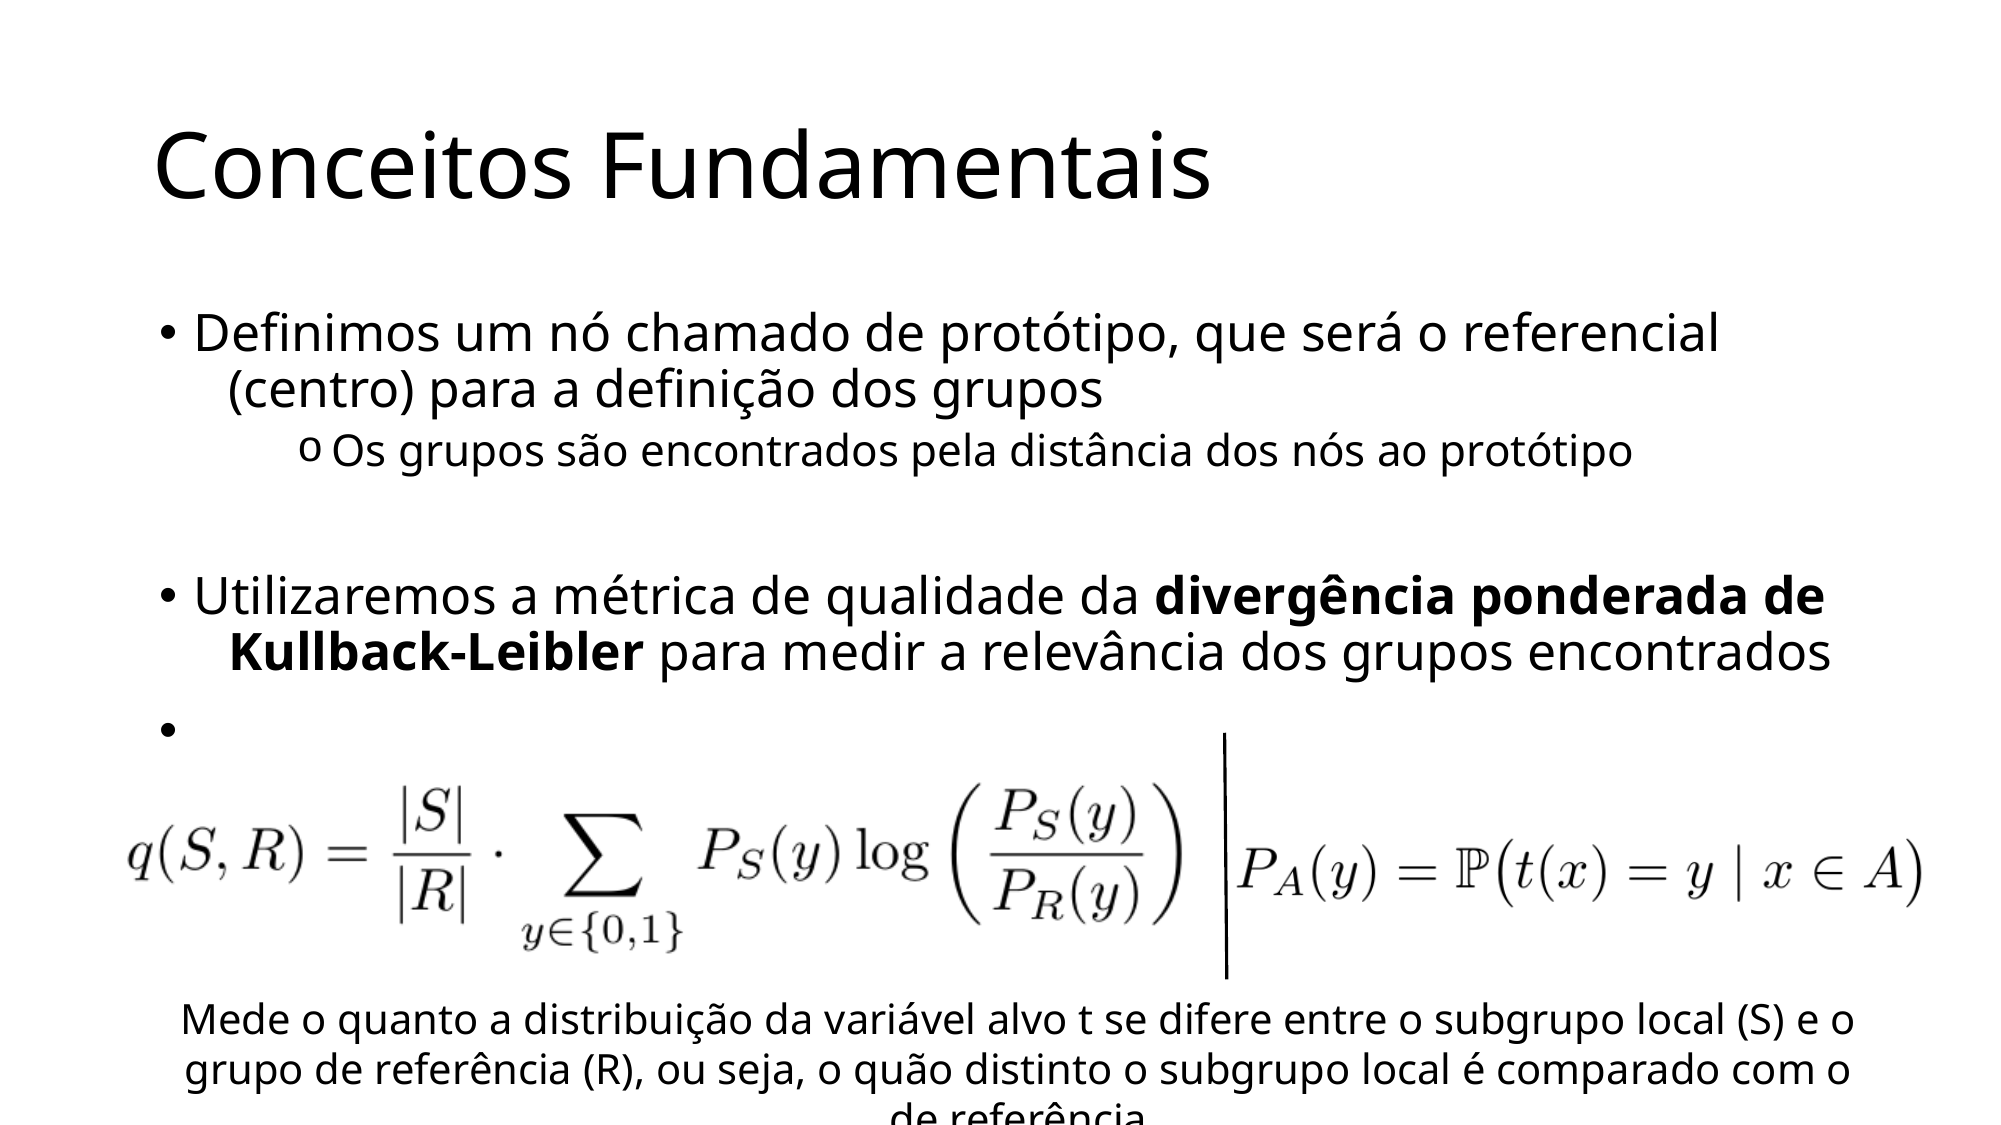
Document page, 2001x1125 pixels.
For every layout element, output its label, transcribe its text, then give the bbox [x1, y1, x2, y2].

picture [1227, 739, 1931, 936]
text_box Mede o quanto a distribuição da variável alvo t se difere entre o subgrupo local (S) e o grupo de referência (R), ou seja, o quão distinto o subgrupo local é comparado com o de referência [144, 984, 1893, 1102]
picture [84, 739, 1229, 985]
list Definimos um nó chamado de protótipo, que será o referencial (centro) para a definição dos grupos Os grupos são encontrados pela distância dos nós ao protótipo Utilizaremos a métrica de qualidade da divergência ponderada de Kullback-Leibler para medir a relevância dos grupos encontrados [144, 299, 1863, 732]
title Conceitos Fundamentais [137, 59, 1863, 278]
